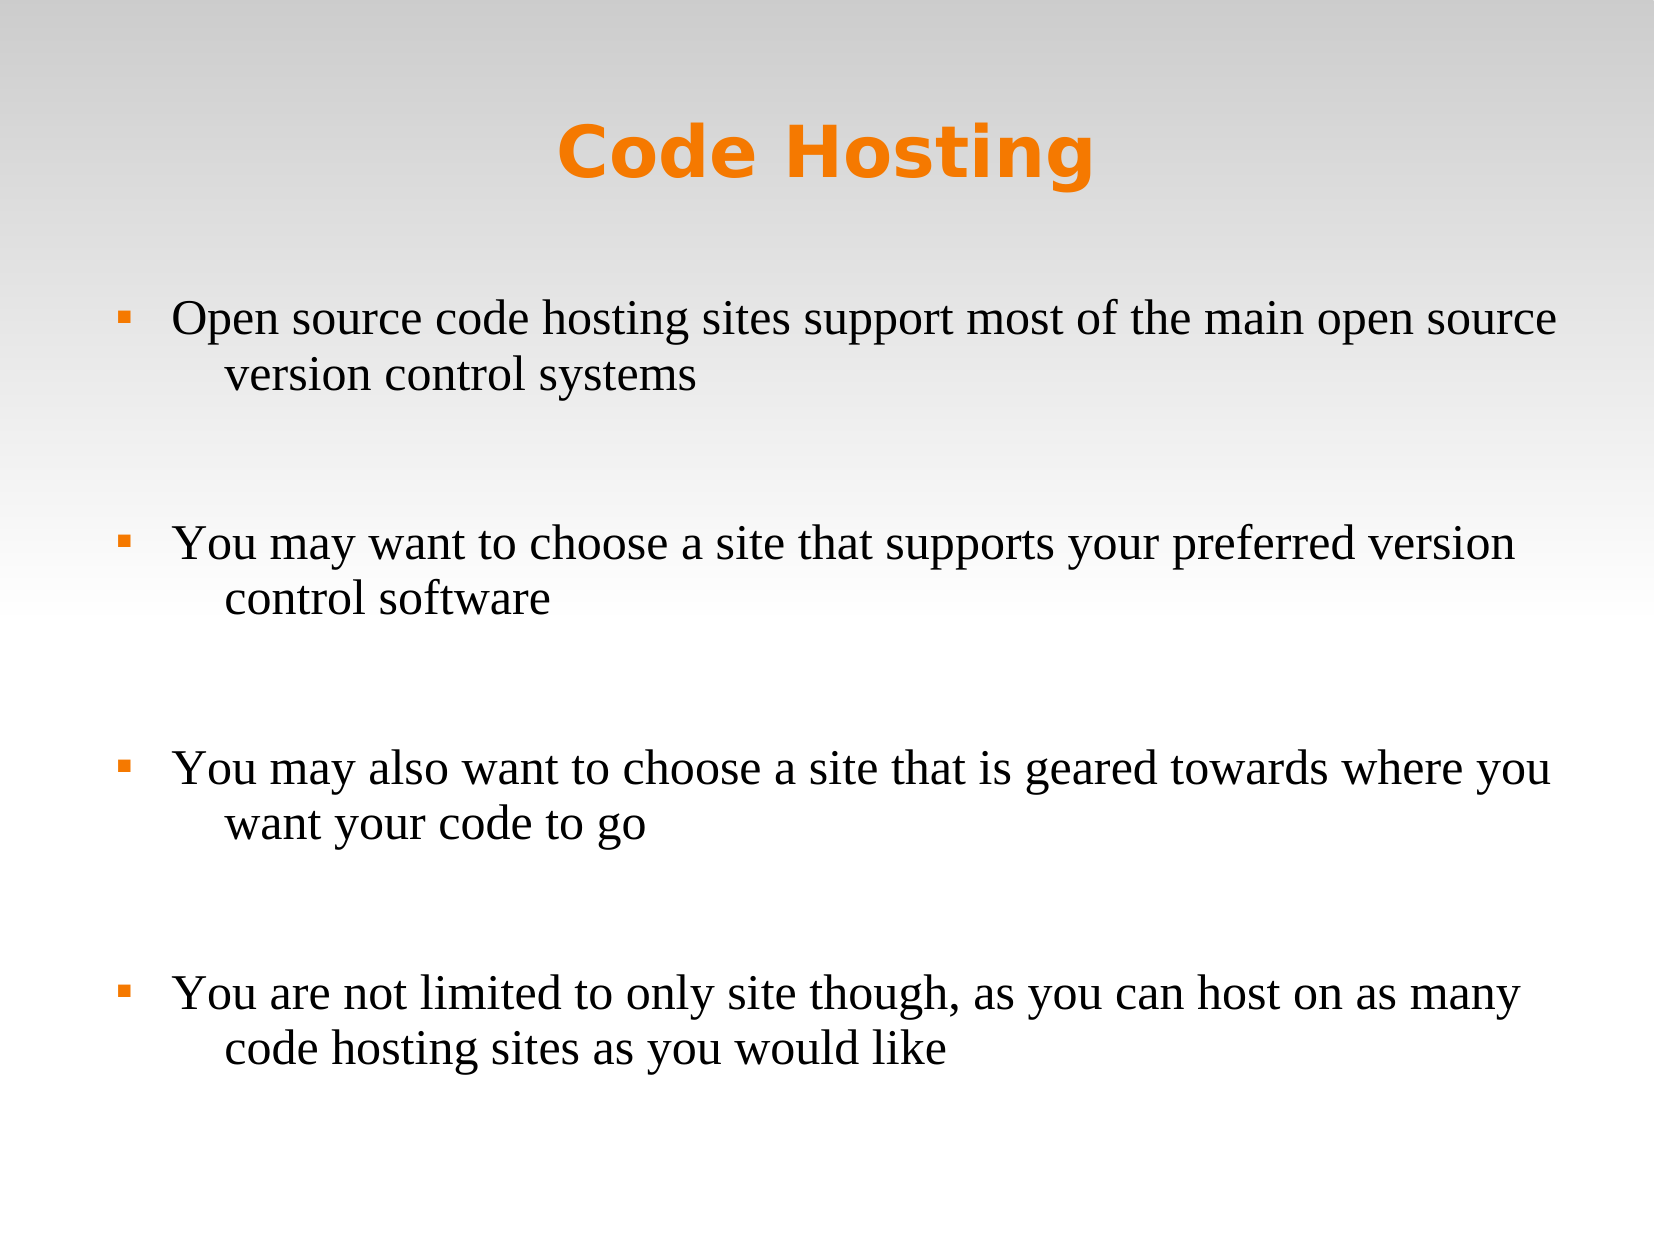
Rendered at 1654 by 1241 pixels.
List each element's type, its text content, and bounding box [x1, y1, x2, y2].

list Open source code hosting sites support most of the main open source version control systems You may want to choose a site that supports your preferred version control software You may also want to choose a site that is geared towards where you want your code to go You are not limited to only site though, as you can host on as many code hosting sites as you would like [82, 290, 1571, 1133]
title Code Hosting [82, 49, 1571, 257]
